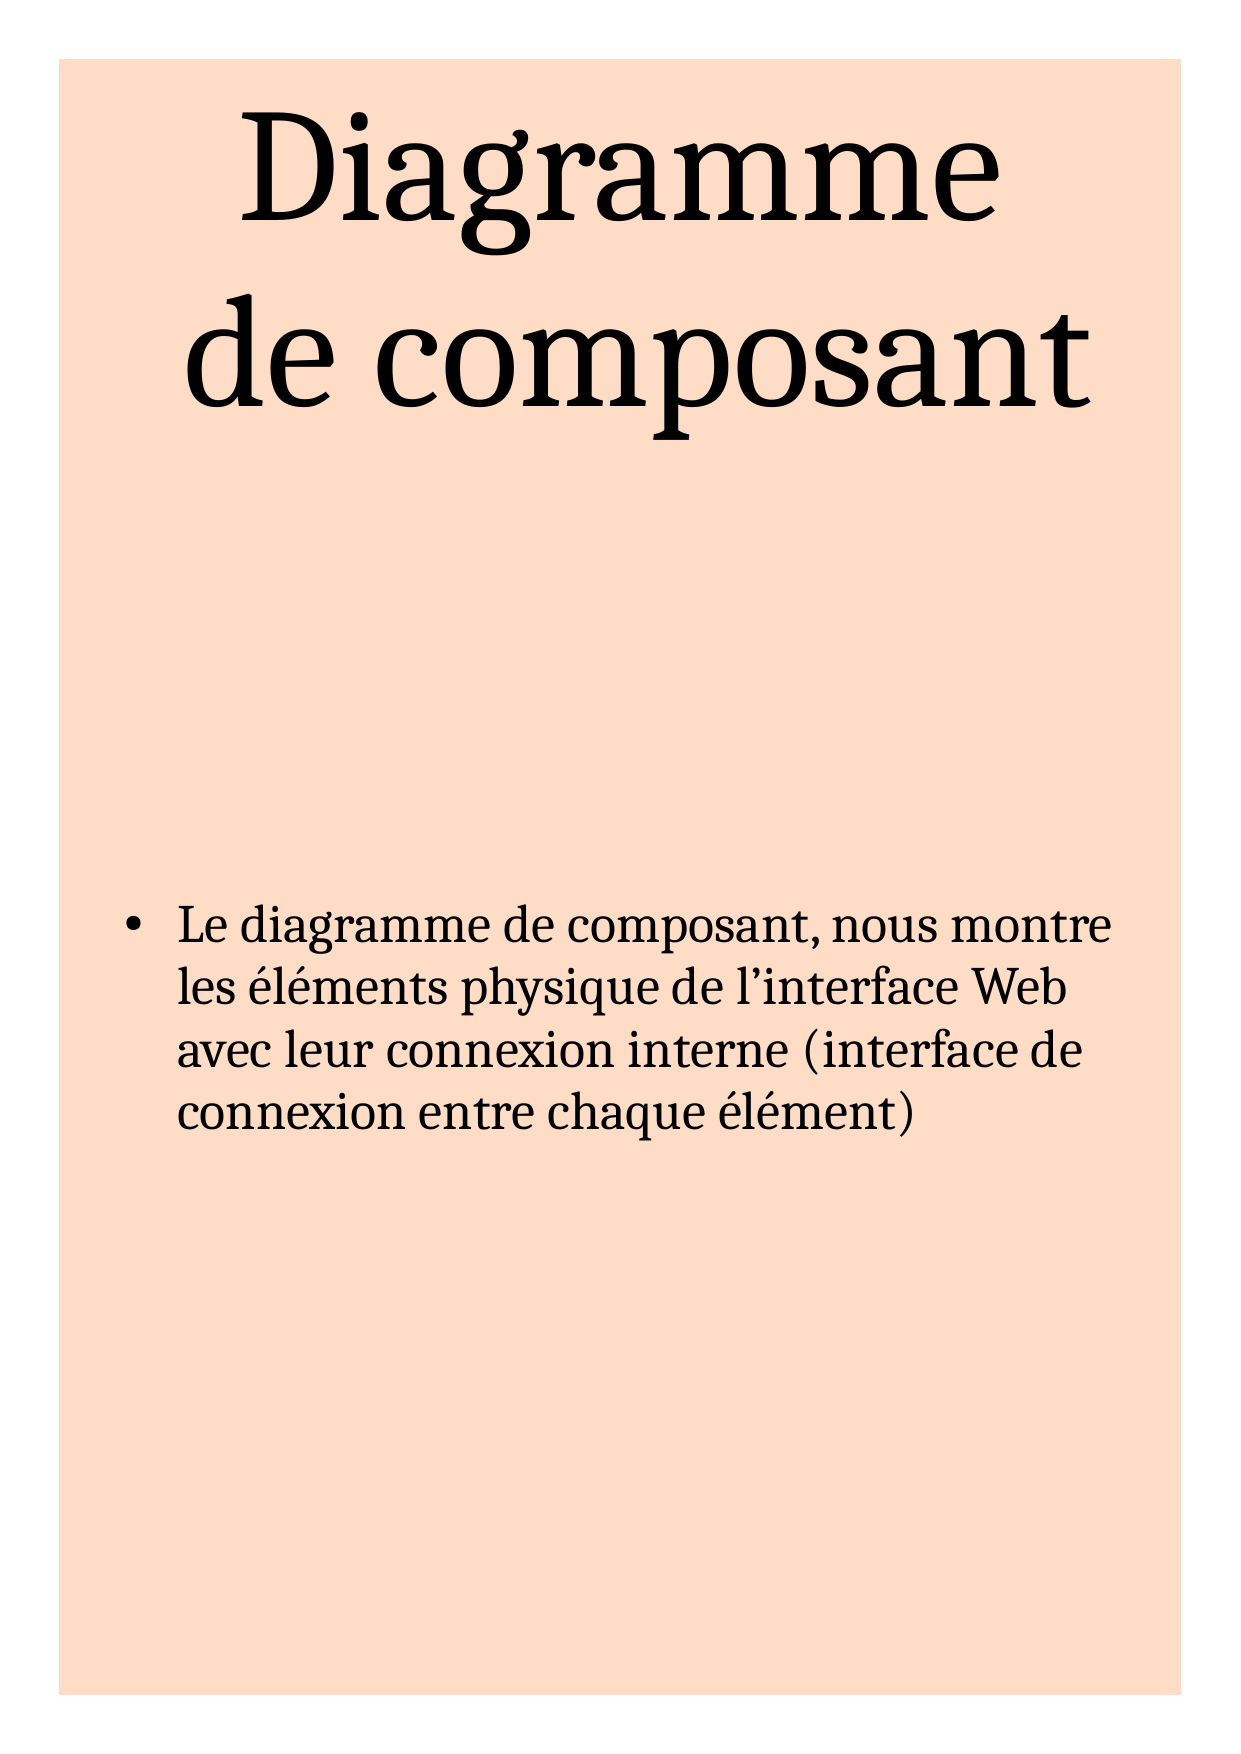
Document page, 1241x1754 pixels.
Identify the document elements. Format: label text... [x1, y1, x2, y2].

list Le diagramme de composant, nous montre les éléments physique de l’interface Web avec leur connexion interne (interface de connexion entre chaque élément) [106, 779, 1117, 1288]
title Diagramme de composant [115, 71, 1125, 450]
